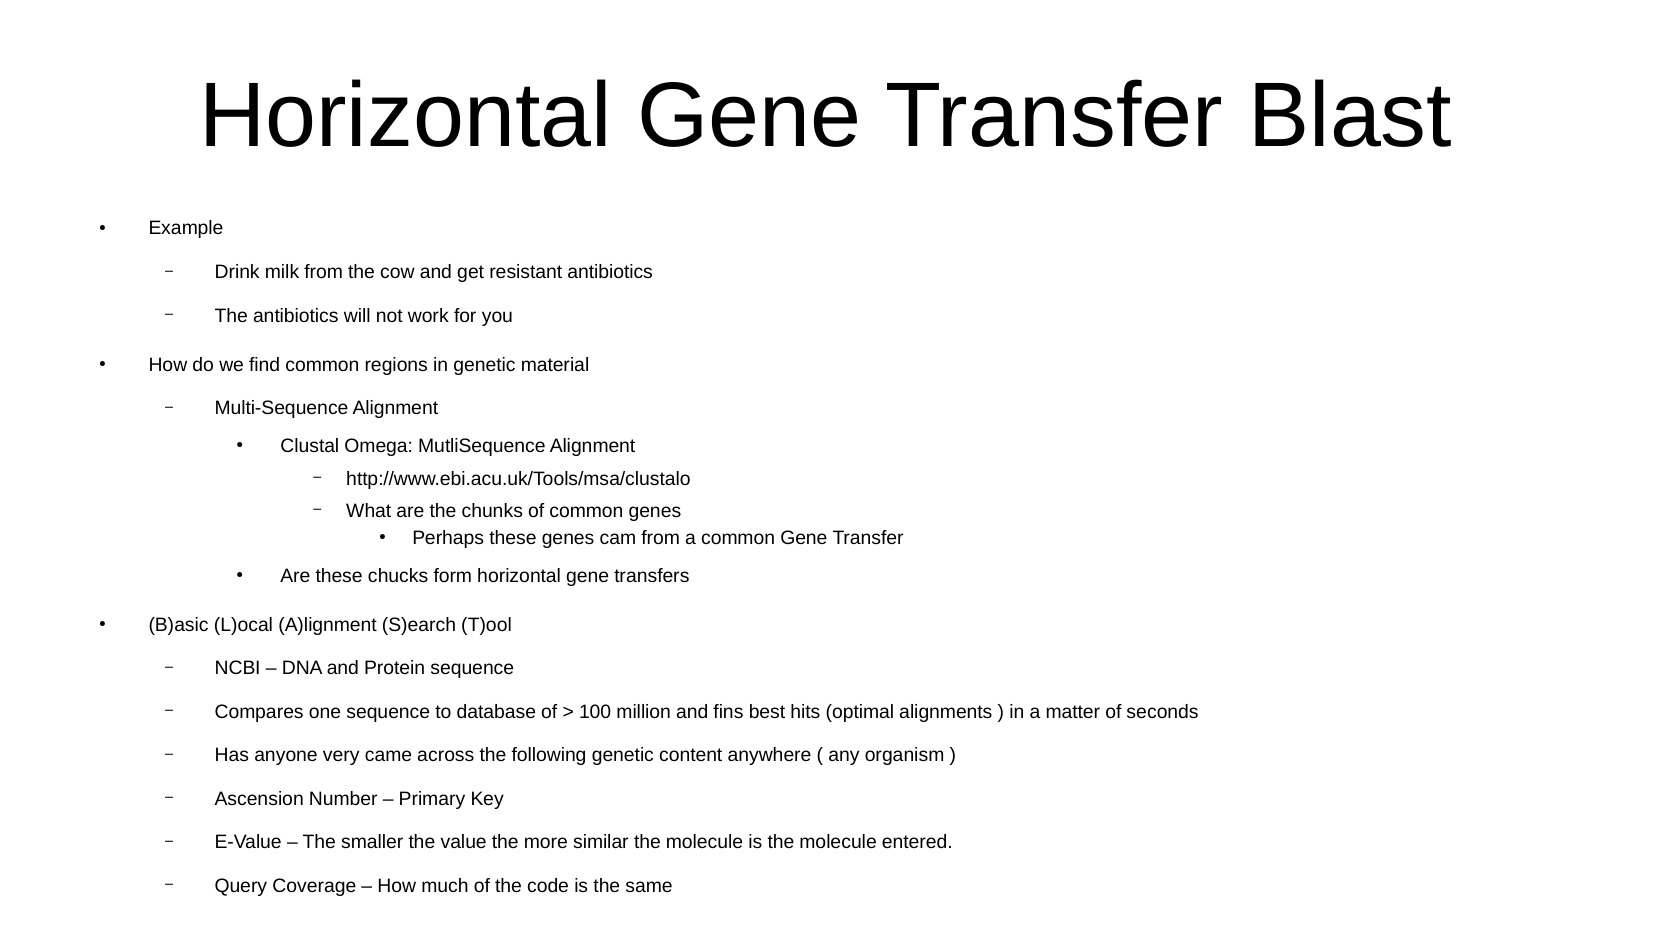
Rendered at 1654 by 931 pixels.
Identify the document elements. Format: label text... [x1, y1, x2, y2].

title Horizontal Gene Transfer Blast [82, 37, 1571, 193]
list Example Drink milk from the cow and get resistant antibiotics The antibiotics will not work for you How do we find common regions in genetic material Multi-Sequence Alignment Clustal Omega: MutliSequence Alignment http://www.ebi.acu.uk/Tools/msa/clustalo What are the chunks of common genes Perhaps these genes cam from a common Gene Transfer Are these chucks form horizontal gene transfers (B)asic (L)ocal (A)lignment (S)earch (T)ool NCBI – DNA and Protein sequence Compares one sequence to database of > 100 million and fins best hits (optimal alignments ) in a matter of seconds Has anyone very came across the following genetic content anywhere ( any organism ) Ascension Number – Primary Key E-Value – The smaller the value the more similar the molecule is the molecule entered. Query Coverage – How much of the code is the same [82, 217, 1636, 901]
